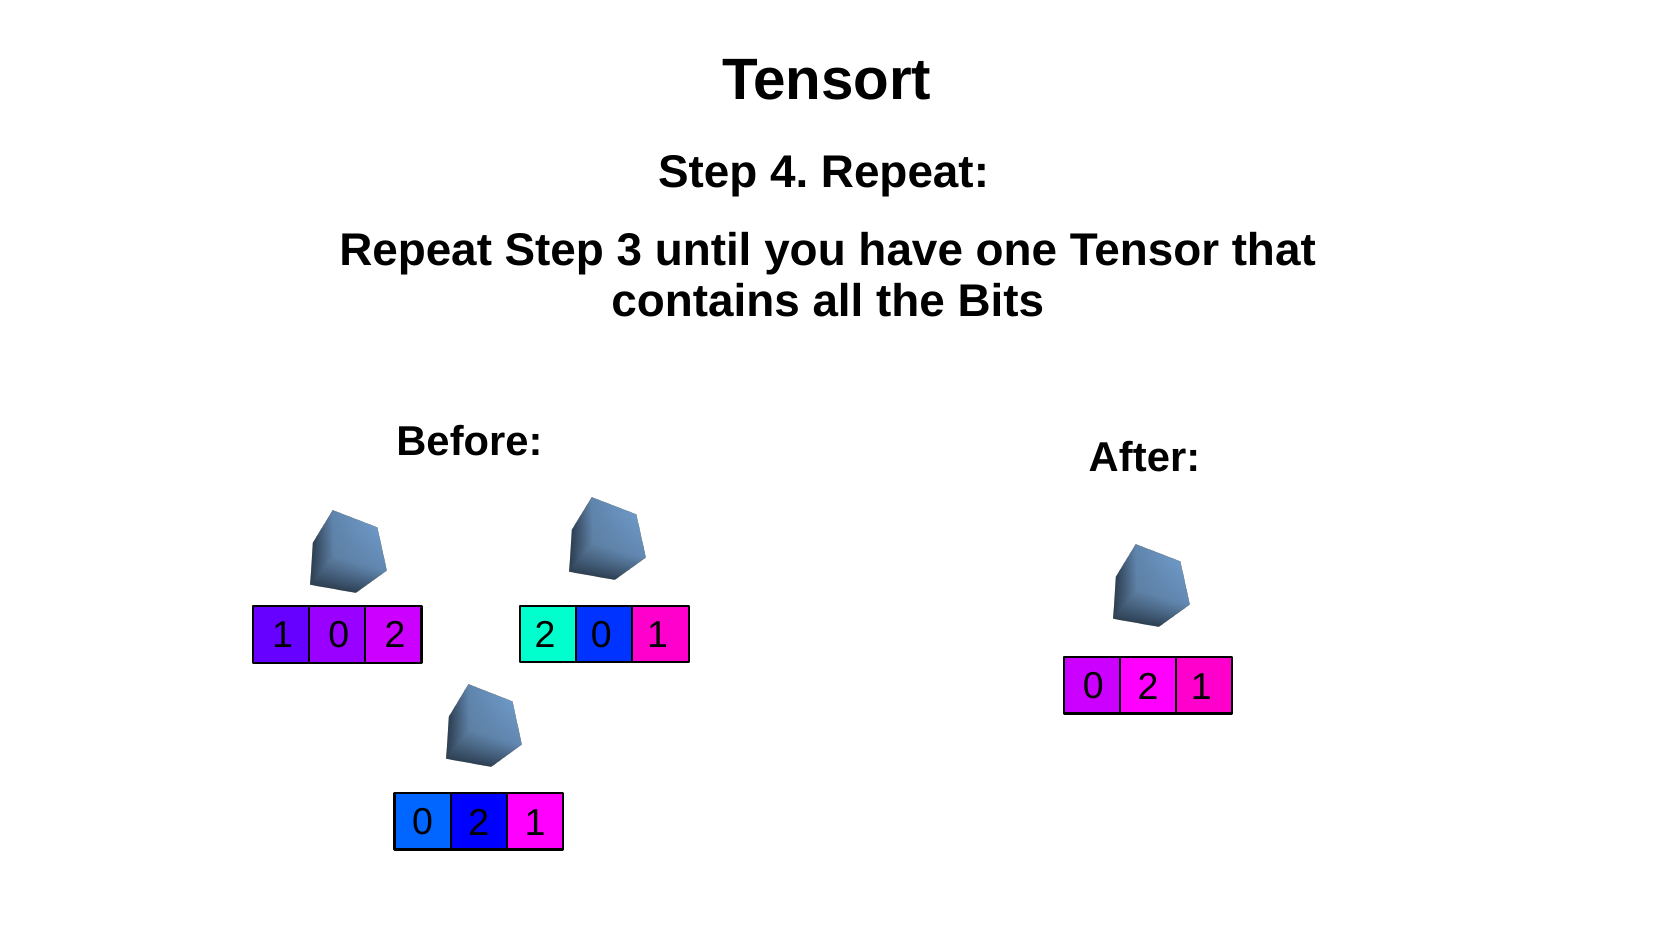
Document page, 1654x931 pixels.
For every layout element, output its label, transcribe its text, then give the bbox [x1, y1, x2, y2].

text_box 2 [370, 606, 427, 664]
text_box Step 4. Repeat: [643, 138, 1539, 257]
text_box 1 [633, 606, 689, 664]
text_box 1 [1176, 657, 1233, 715]
text_box Repeat Step 3 until you have one Tensor that contains all the Bits [305, 216, 1351, 338]
text_box 0 [313, 606, 370, 664]
text_box 0 [576, 606, 633, 664]
subtitle Before: [325, 384, 614, 498]
text_box 2 [519, 605, 577, 663]
text_box 2 [1122, 657, 1176, 715]
text_box 1 [510, 793, 567, 851]
text_box 1 [257, 605, 314, 663]
text_box 2 [454, 793, 510, 851]
text_box 0 [397, 793, 454, 851]
text_box [1063, 657, 1068, 714]
title Tensort [82, 2, 1571, 158]
text_box [252, 606, 257, 663]
text_box After: [1000, 400, 1289, 514]
text_box 0 [1068, 657, 1122, 715]
